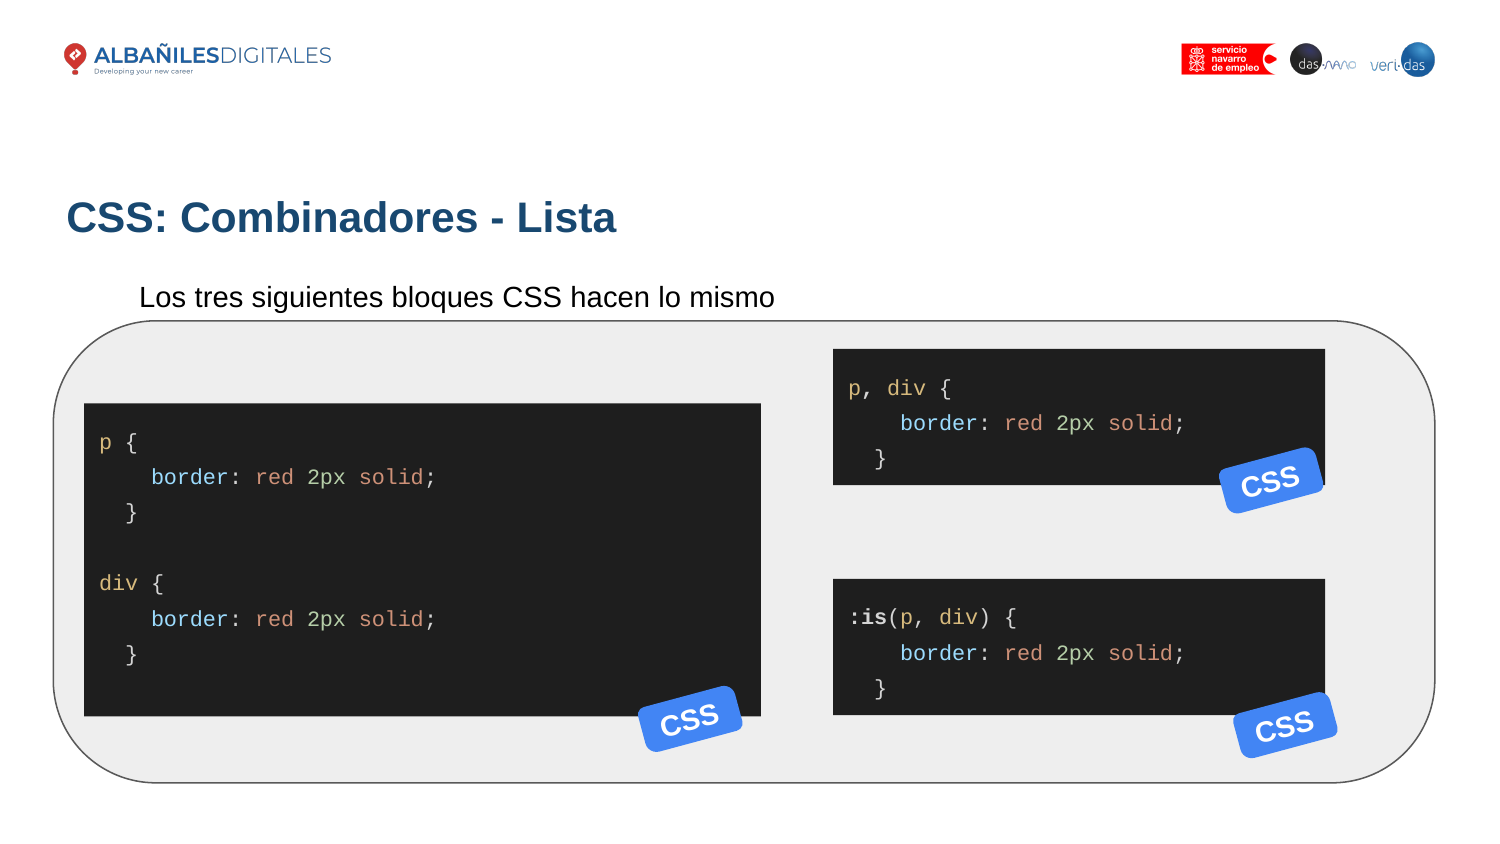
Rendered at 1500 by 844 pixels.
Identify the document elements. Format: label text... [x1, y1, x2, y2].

text_box :is(p, div) { border: red 2px solid; } [833, 578, 1326, 716]
picture [64, 43, 332, 75]
picture [1370, 42, 1435, 77]
picture [1181, 43, 1277, 75]
text_box CSS [638, 685, 743, 752]
text_box p, div { border: red 2px solid; } [833, 348, 1326, 486]
text_box CSS: Combinadores - Lista [66, 179, 891, 241]
text_box CSS [1219, 447, 1324, 514]
text_box [53, 320, 1435, 783]
text_box Los tres siguientes bloques CSS hacen lo mismo [124, 262, 986, 328]
text_box p { border: red 2px solid; } div { border: red 2px solid; } [84, 403, 761, 717]
text_box CSS [1233, 692, 1338, 759]
picture [1290, 43, 1356, 75]
